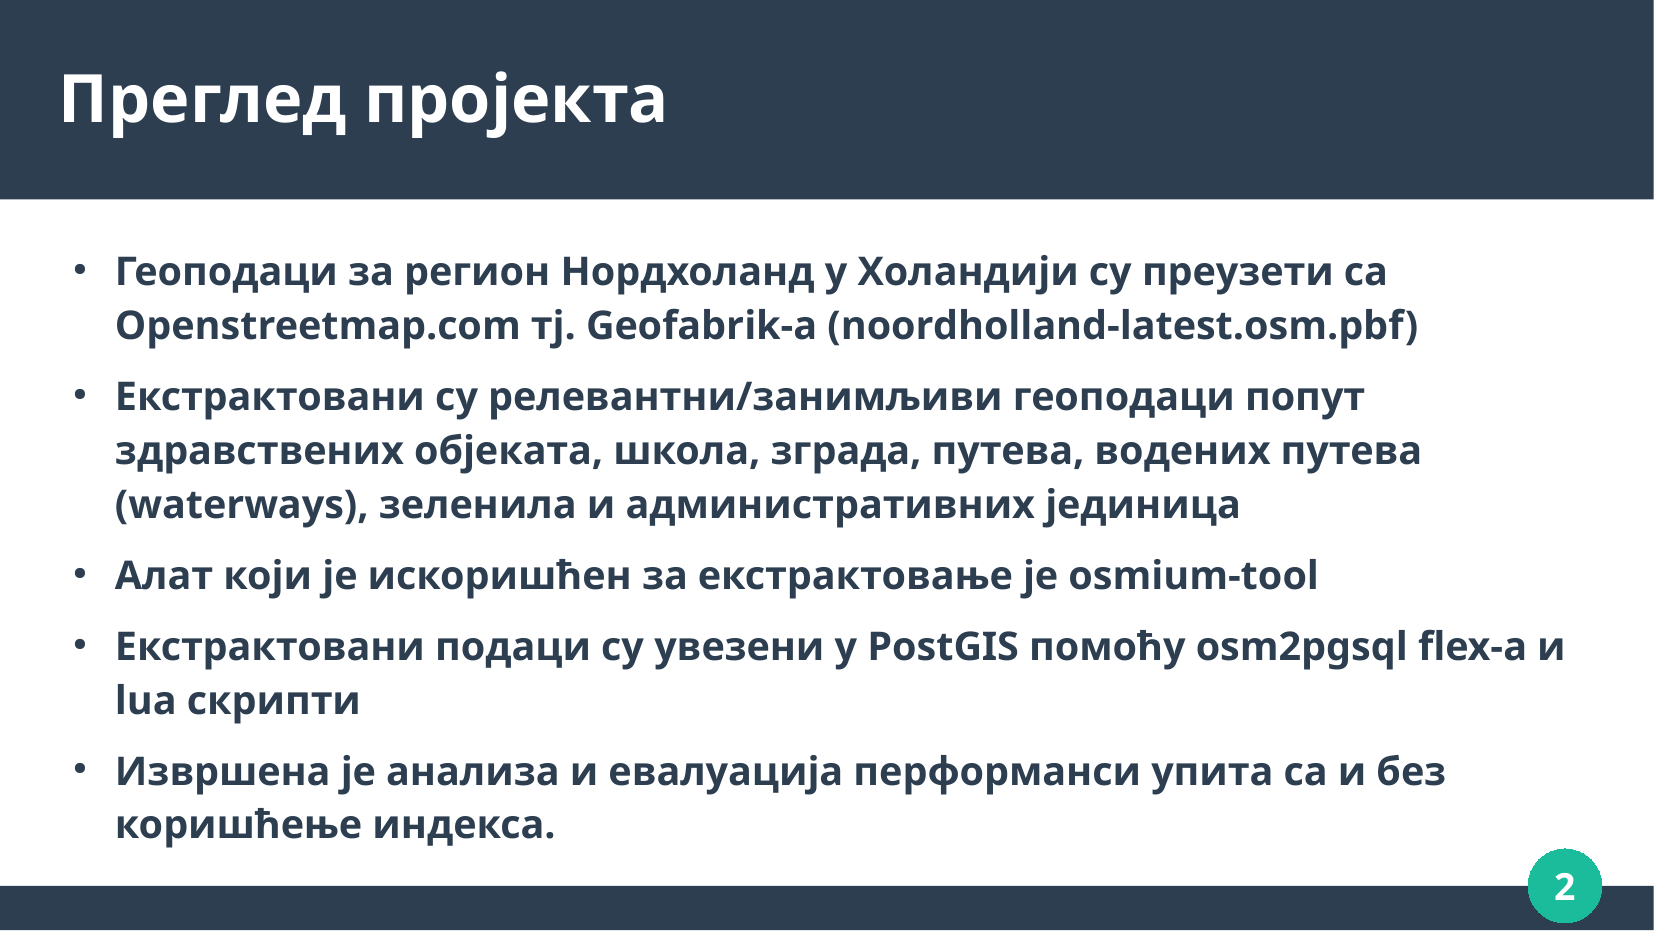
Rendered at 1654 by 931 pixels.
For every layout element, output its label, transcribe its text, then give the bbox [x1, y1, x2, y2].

title Преглед пројекта [59, 37, 1595, 156]
list Геоподаци за регион Нордхоланд у Холандији су преузети са Openstreetmap.com тј. Geofabrik-a (noordholland-latest.osm.pbf) Екстрактовани су релевантни/занимљиви геоподаци попут здравствених објеката, школа, зграда, путева, водених путева (waterways), зеленила и административних јединица Алат који је искоришћен за екстрактовање је osmium-tool Екстрактовани подаци су увезени у PostGIS помоћу osm2pgsql flex-a и lua скрипти Извршена је анализа и евалуација перформанси упита са и без коришћење индекса. [59, 243, 1595, 864]
